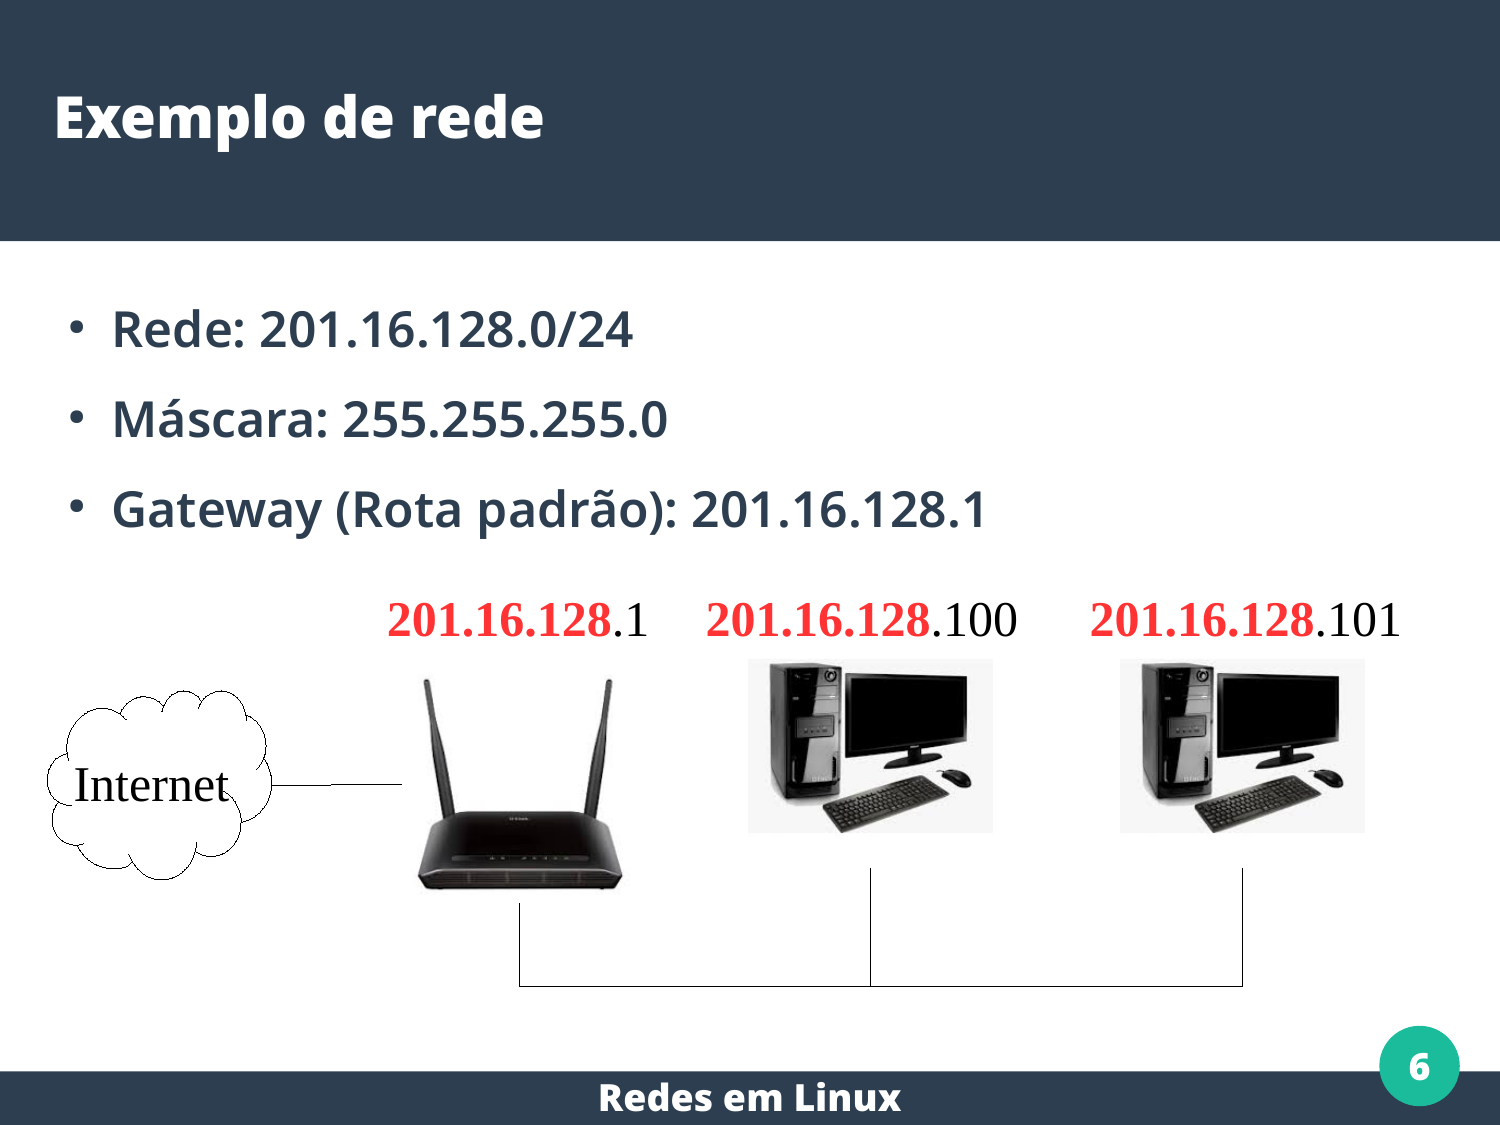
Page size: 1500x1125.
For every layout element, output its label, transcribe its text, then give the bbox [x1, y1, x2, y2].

picture [1120, 714, 1365, 869]
text_box Internet [47, 690, 272, 880]
text_box 201.16.128.100 [690, 578, 1074, 714]
picture [748, 714, 993, 869]
text_box 201.16.128.1 [372, 578, 668, 714]
text_box 201.16.128.101 [1074, 578, 1418, 714]
picture [401, 666, 638, 903]
title Exemplo de rede [53, 44, 1447, 188]
list Rede: 201.16.128.0/24 Máscara: 255.255.255.0 Gateway (Rota padrão): 201.16.128.1 [53, 294, 1441, 544]
